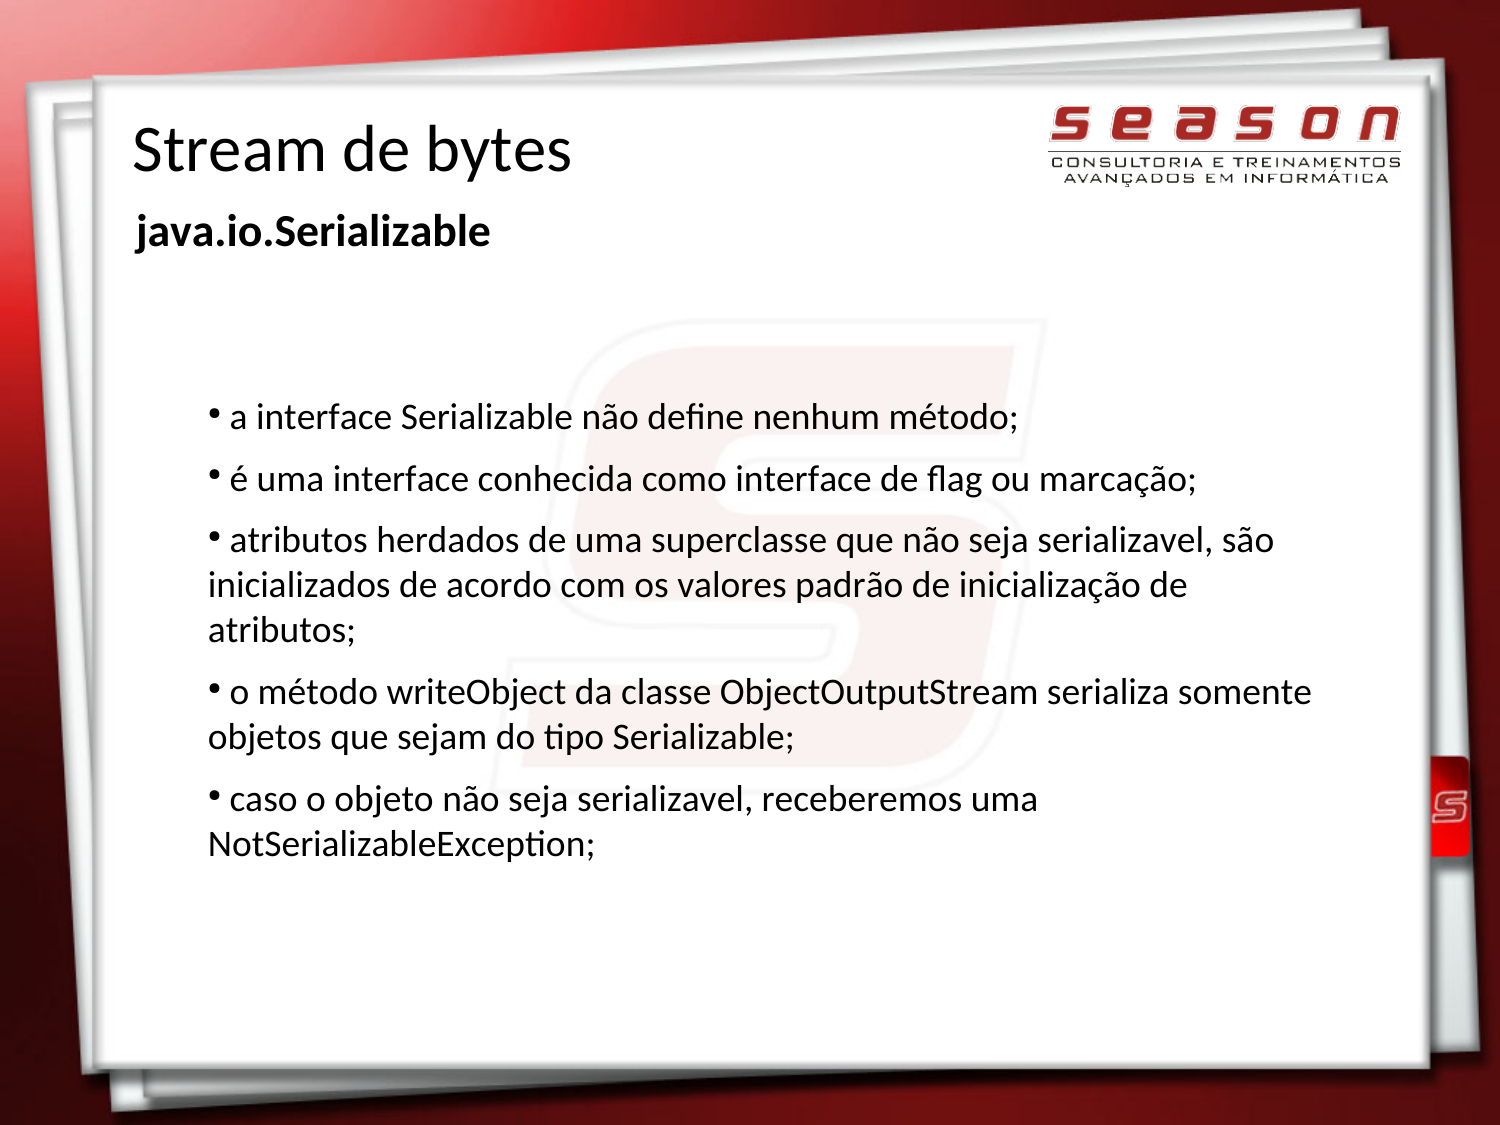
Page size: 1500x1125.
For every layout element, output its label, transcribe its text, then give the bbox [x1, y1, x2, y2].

title Stream de bytes [118, 33, 1394, 257]
text_box java.io.Serializable [119, 200, 1240, 256]
picture [0, 0, 1500, 1125]
text_box a interface Serializable não define nenhum método; é uma interface conhecida como interface de flag ou marcação; atributos herdados de uma superclasse que não seja serializavel, são inicializados de acordo com os valores padrão de inicialização de atributos; o método writeObject da classe ObjectOutputStream serializa somente objetos que sejam do tipo Serializable; caso o objeto não seja serializavel, receberemos uma NotSerializableException; [207, 369, 1328, 887]
